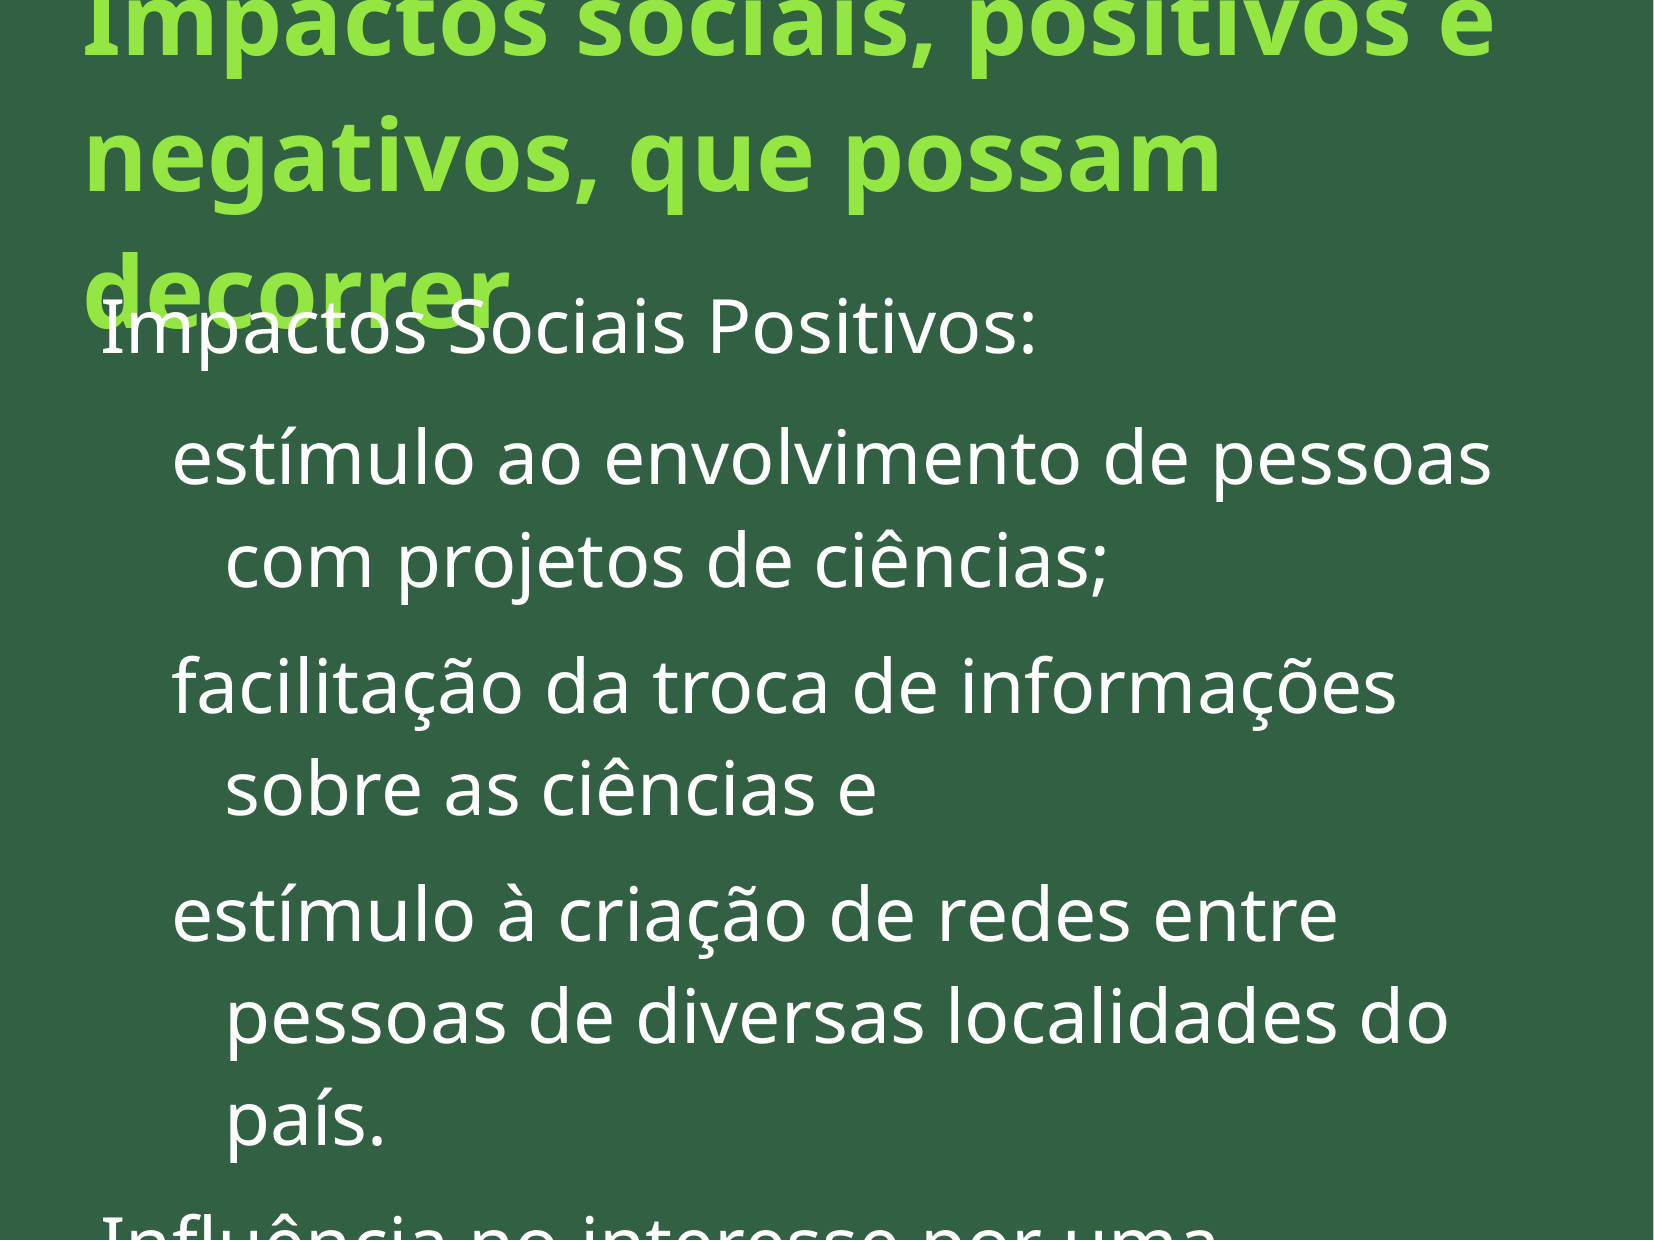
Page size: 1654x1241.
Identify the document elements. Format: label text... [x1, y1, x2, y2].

list Impactos Sociais Positivos: estímulo ao envolvimento de pessoas com projetos de ciências; facilitação da troca de informações sobre as ciências e estímulo à criação de redes entre pessoas de diversas localidades do país. Influência no interesse por uma formação técnica e/ou superior e estímulo a avanços em termos tecnológicos e científicos [82, 272, 1571, 1241]
title Impactos sociais, positivos e negativos, que possam decorrer [82, 36, 1571, 269]
